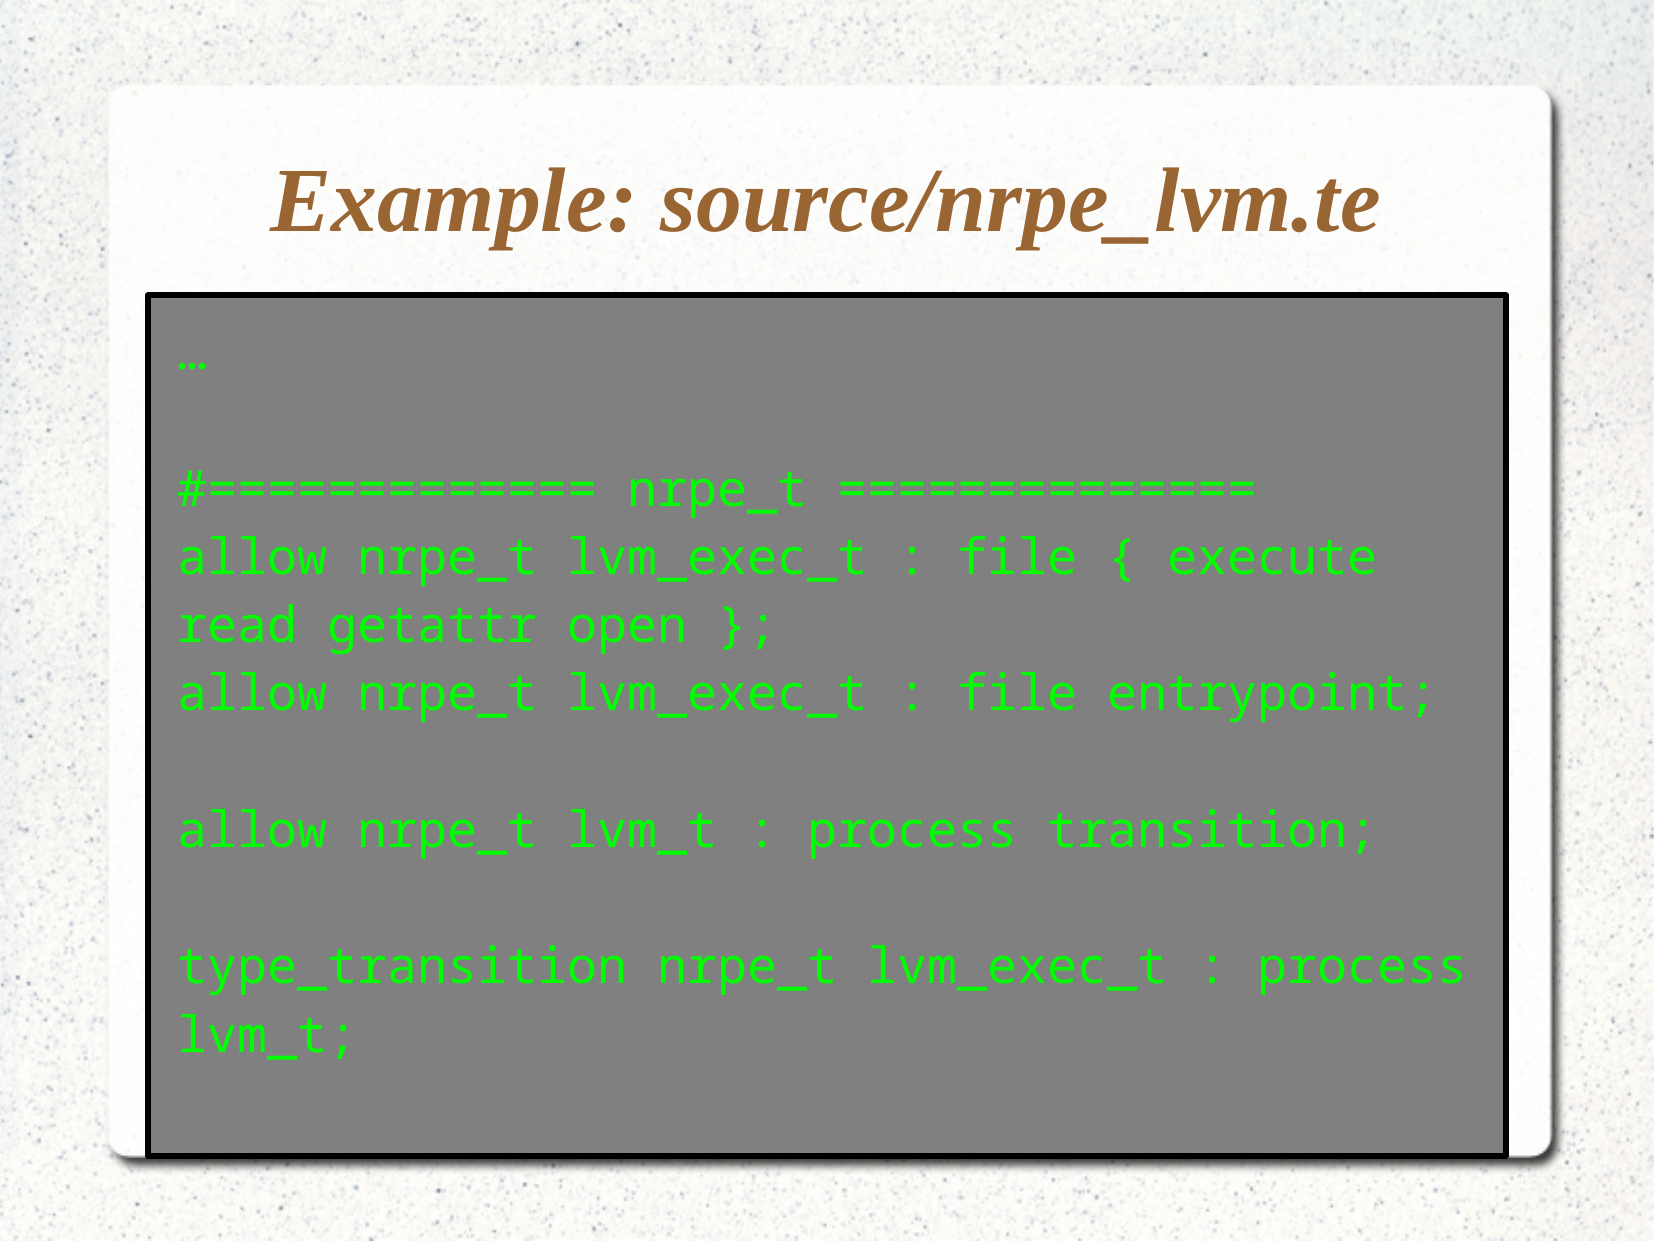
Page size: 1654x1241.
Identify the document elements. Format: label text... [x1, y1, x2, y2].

title Example: source/nrpe_lvm.te [118, 96, 1536, 304]
picture [0, 0, 1654, 1241]
text_box … #============= nrpe_t ============== allow nrpe_t lvm_exec_t : file { execute read getattr open }; allow nrpe_t lvm_exec_t : file entrypoint; allow nrpe_t lvm_t : process transition; type_transition nrpe_t lvm_exec_t : process lvm_t; [147, 295, 1506, 1143]
